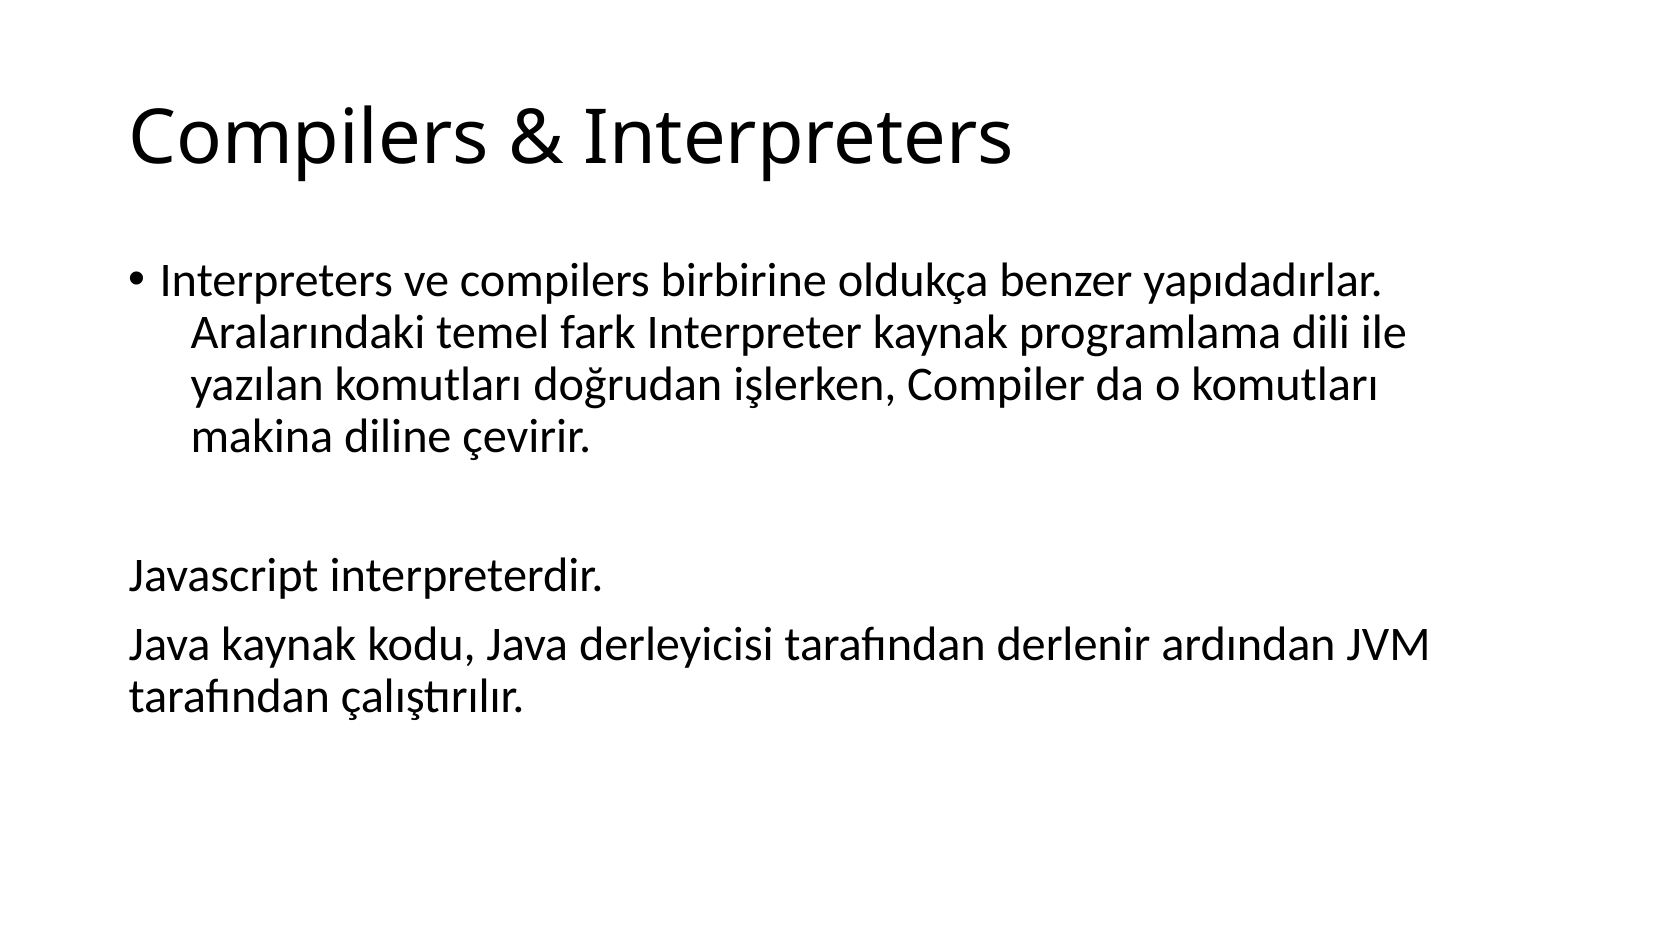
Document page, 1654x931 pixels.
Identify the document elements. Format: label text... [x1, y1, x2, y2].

title Compilers & Interpreters [113, 49, 1540, 230]
list Interpreters ve compilers birbirine oldukça benzer yapıdadırlar. Aralarındaki temel fark Interpreter kaynak programlama dili ile yazılan komutları doğrudan işlerken, Compiler da o komutları makina diline çevirir. Javascript interpreterdir. Java kaynak kodu, Java derleyicisi tarafından derlenir ardından JVM tarafından çalıştırılır. [113, 247, 1540, 838]
